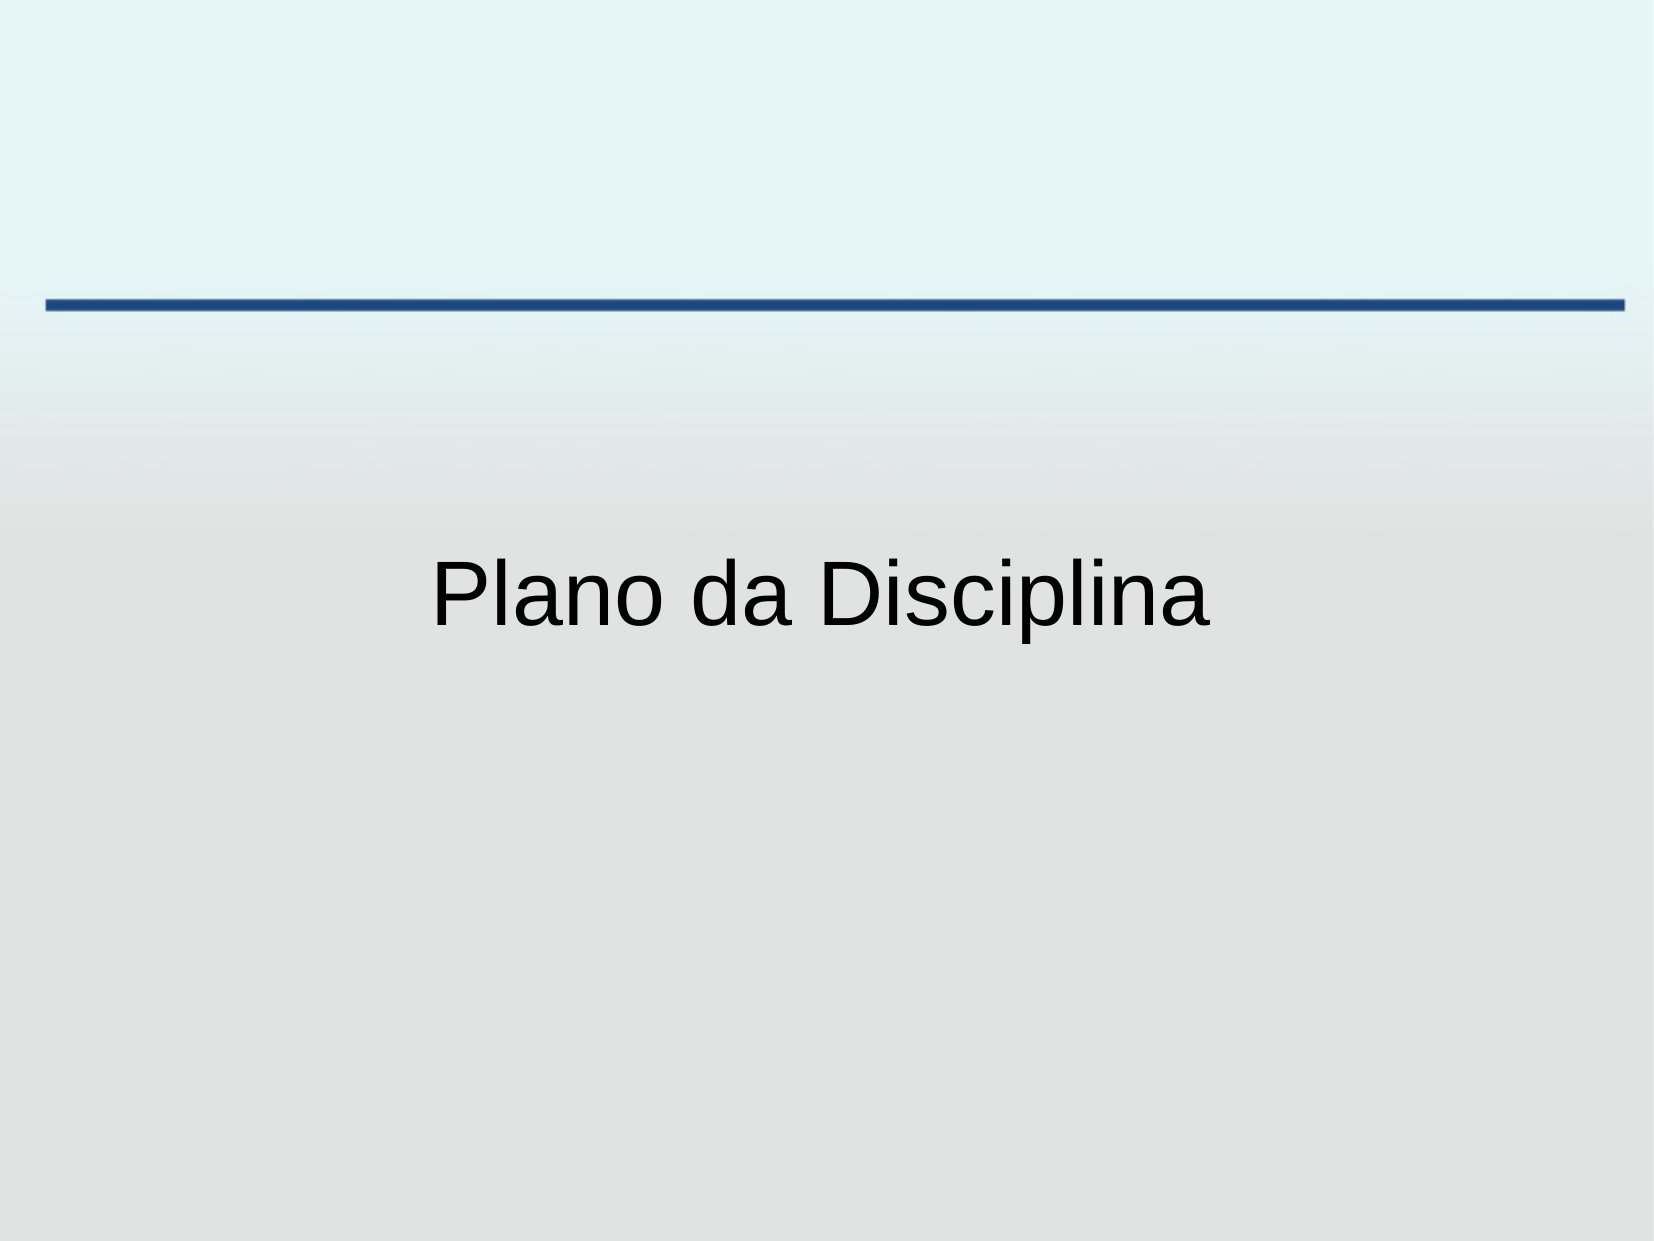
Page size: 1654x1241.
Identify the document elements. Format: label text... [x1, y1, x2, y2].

picture [0, 0, 1654, 1241]
title Plano da Disciplina [77, 500, 1565, 693]
